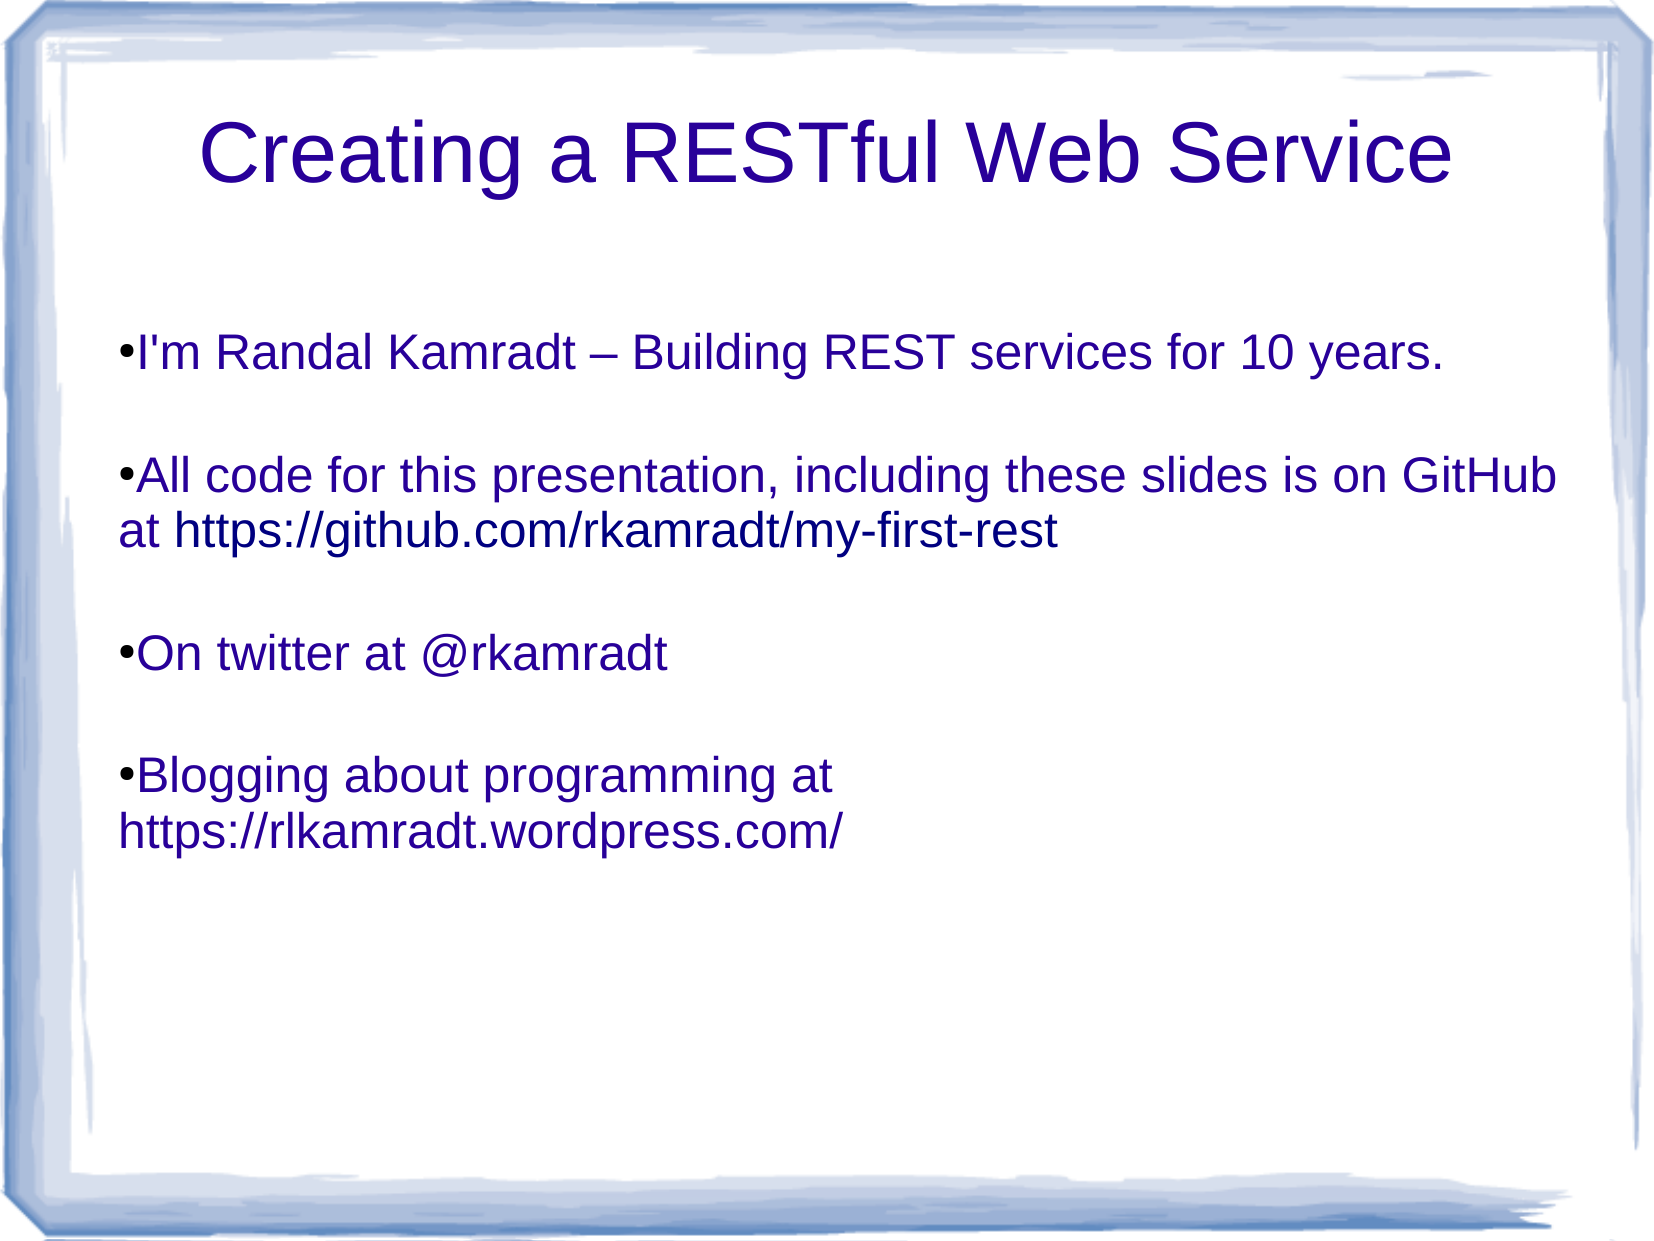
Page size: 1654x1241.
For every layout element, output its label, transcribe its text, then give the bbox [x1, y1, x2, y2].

picture [0, 0, 1654, 1241]
title Creating a RESTful Web Service [82, 49, 1571, 257]
subtitle I'm Randal Kamradt – Building REST services for 10 years. All code for this presentation, including these slides is on GitHub at https://github.com/rkamradt/my-first-rest On twitter at @rkamradt Blogging about programming at https://rlkamradt.wordpress.com/ [118, 324, 1571, 1004]
